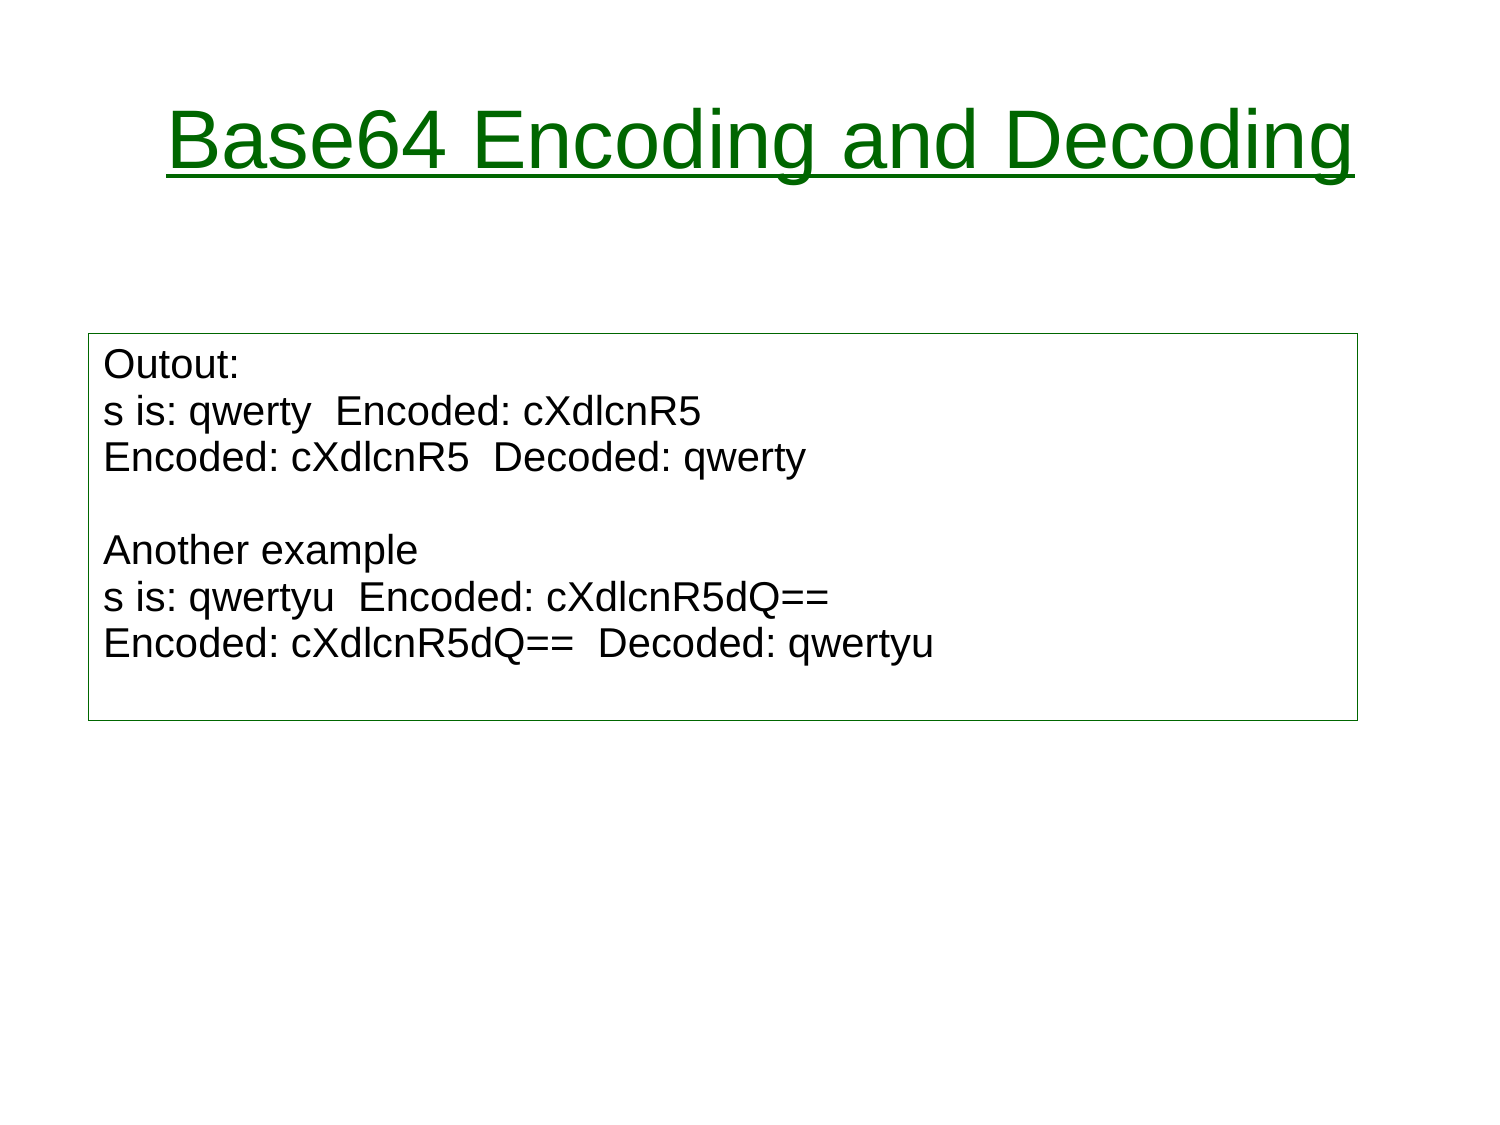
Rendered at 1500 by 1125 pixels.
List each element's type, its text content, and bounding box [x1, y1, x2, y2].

text_box Outout: s is: qwerty Encoded: cXdlcnR5 Encoded: cXdlcnR5 Decoded: qwerty Another example s is: qwertyu Encoded: cXdlcnR5dQ== Encoded: cXdlcnR5dQ== Decoded: qwertyu [88, 333, 1358, 721]
title Base64 Encoding and Decoding [75, 44, 1447, 236]
